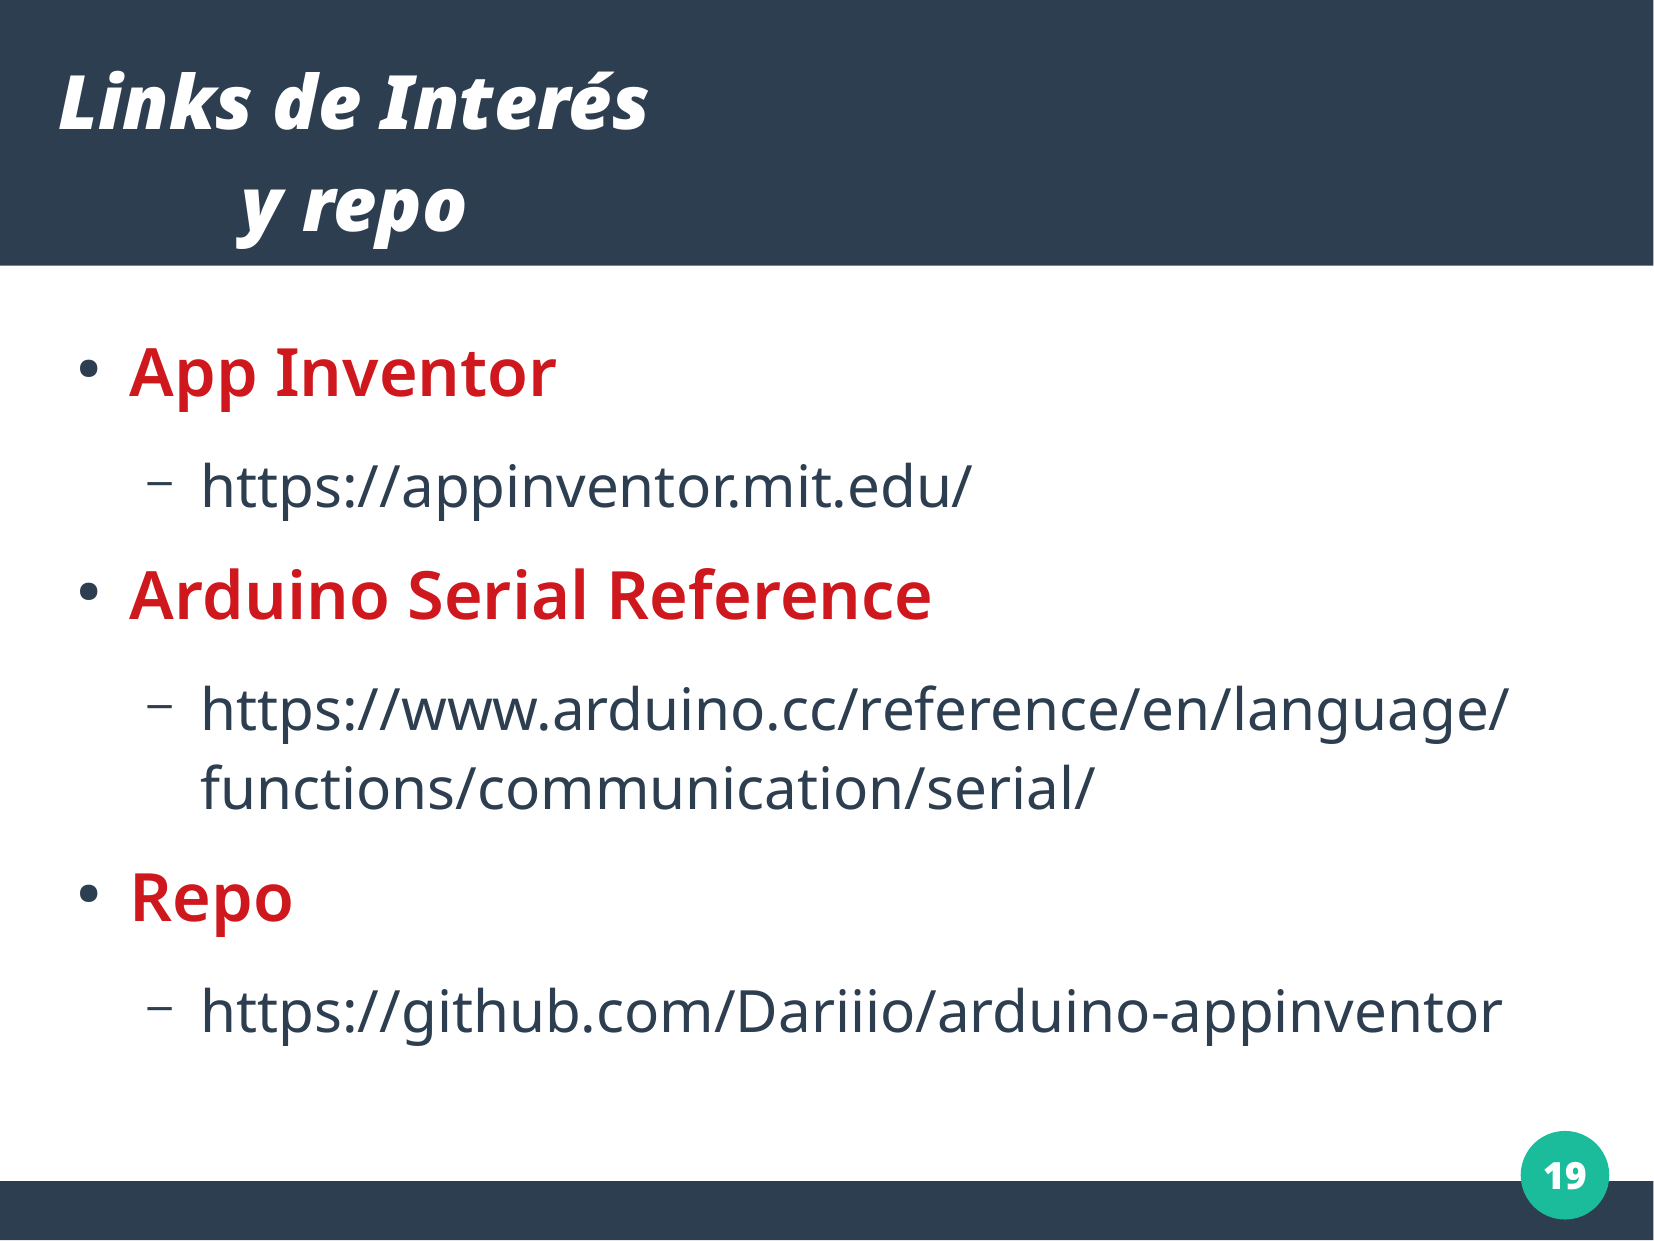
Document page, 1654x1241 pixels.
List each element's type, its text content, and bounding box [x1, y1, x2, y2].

list App Inventor https://appinventor.mit.edu/ Arduino Serial Reference https://www.arduino.cc/reference/en/language/functions/communication/serial/ Repo https://github.com/Dariiio/arduino-appinventor [59, 324, 1595, 1152]
title Links de Interés y repo [59, 49, 1595, 207]
